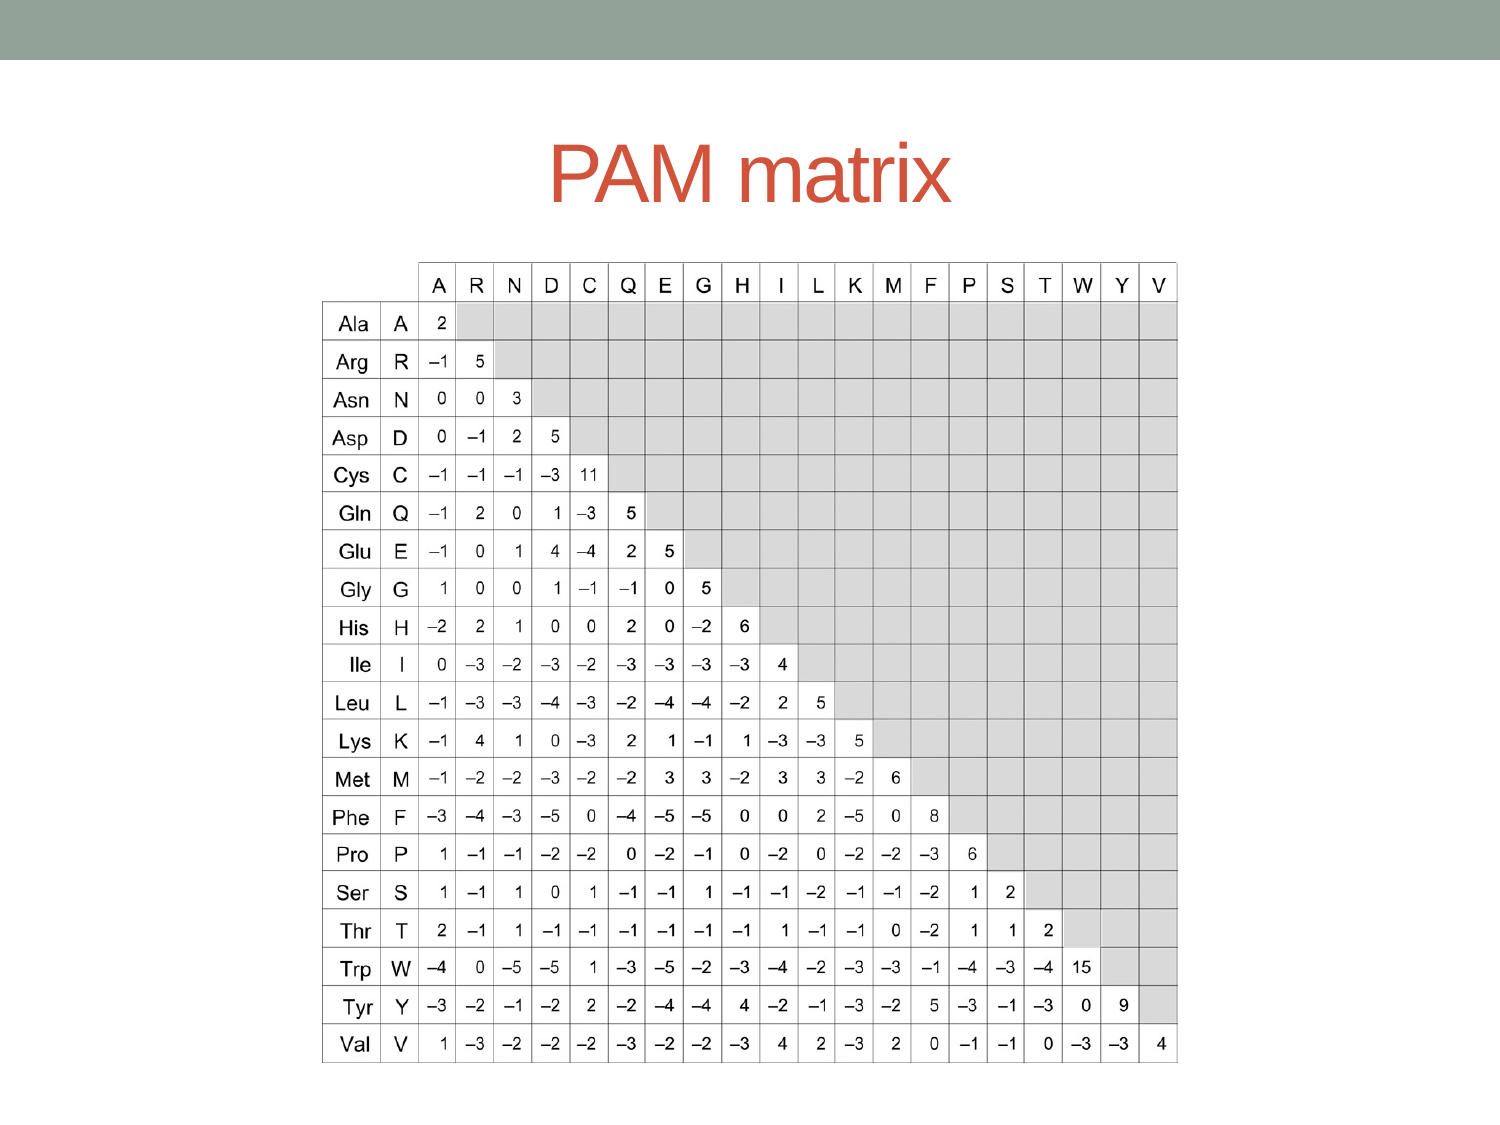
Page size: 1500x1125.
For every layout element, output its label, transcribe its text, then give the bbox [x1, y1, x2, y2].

picture [75, 262, 1425, 1063]
title PAM matrix [75, 87, 1425, 250]
